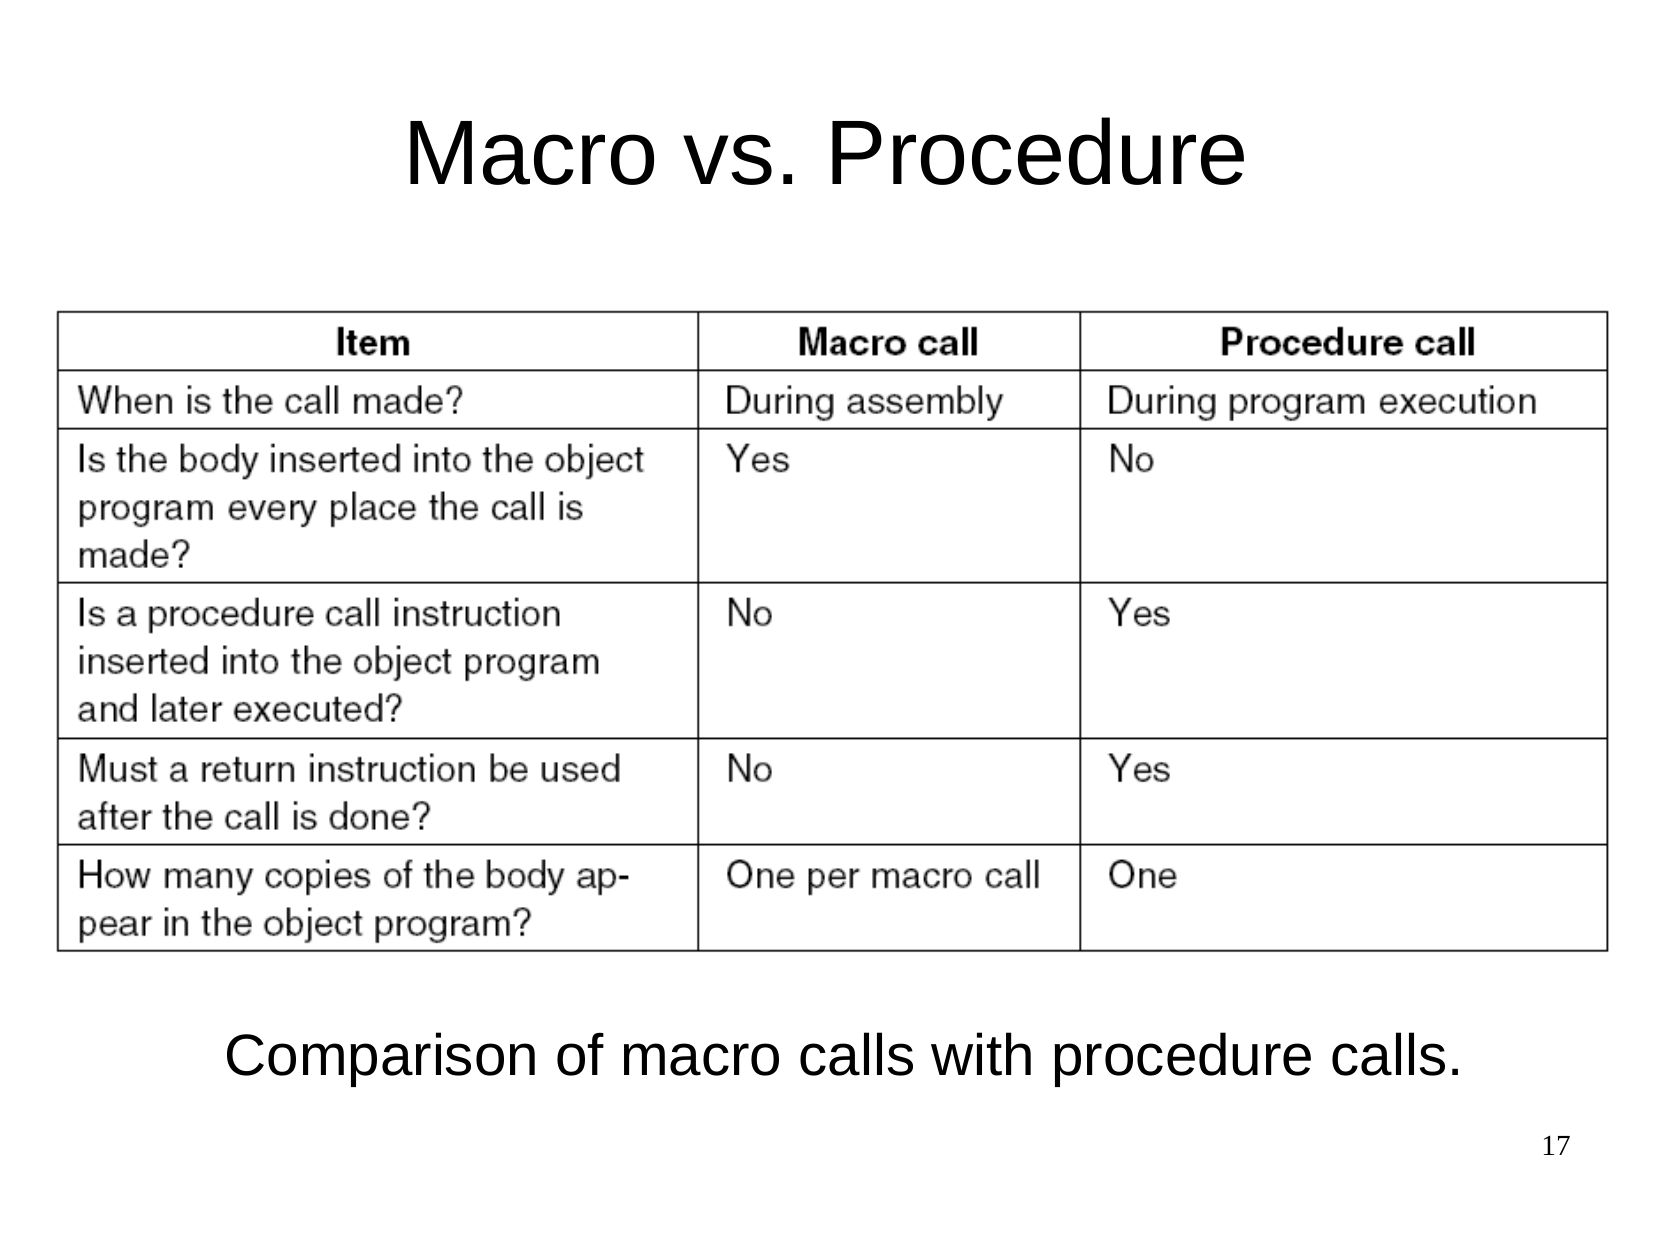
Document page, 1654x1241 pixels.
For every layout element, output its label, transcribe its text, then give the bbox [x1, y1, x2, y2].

title Macro vs. Procedure [82, 49, 1571, 257]
text_box Comparison of macro calls with procedure calls. [210, 1015, 1481, 1096]
picture [45, 299, 1621, 968]
